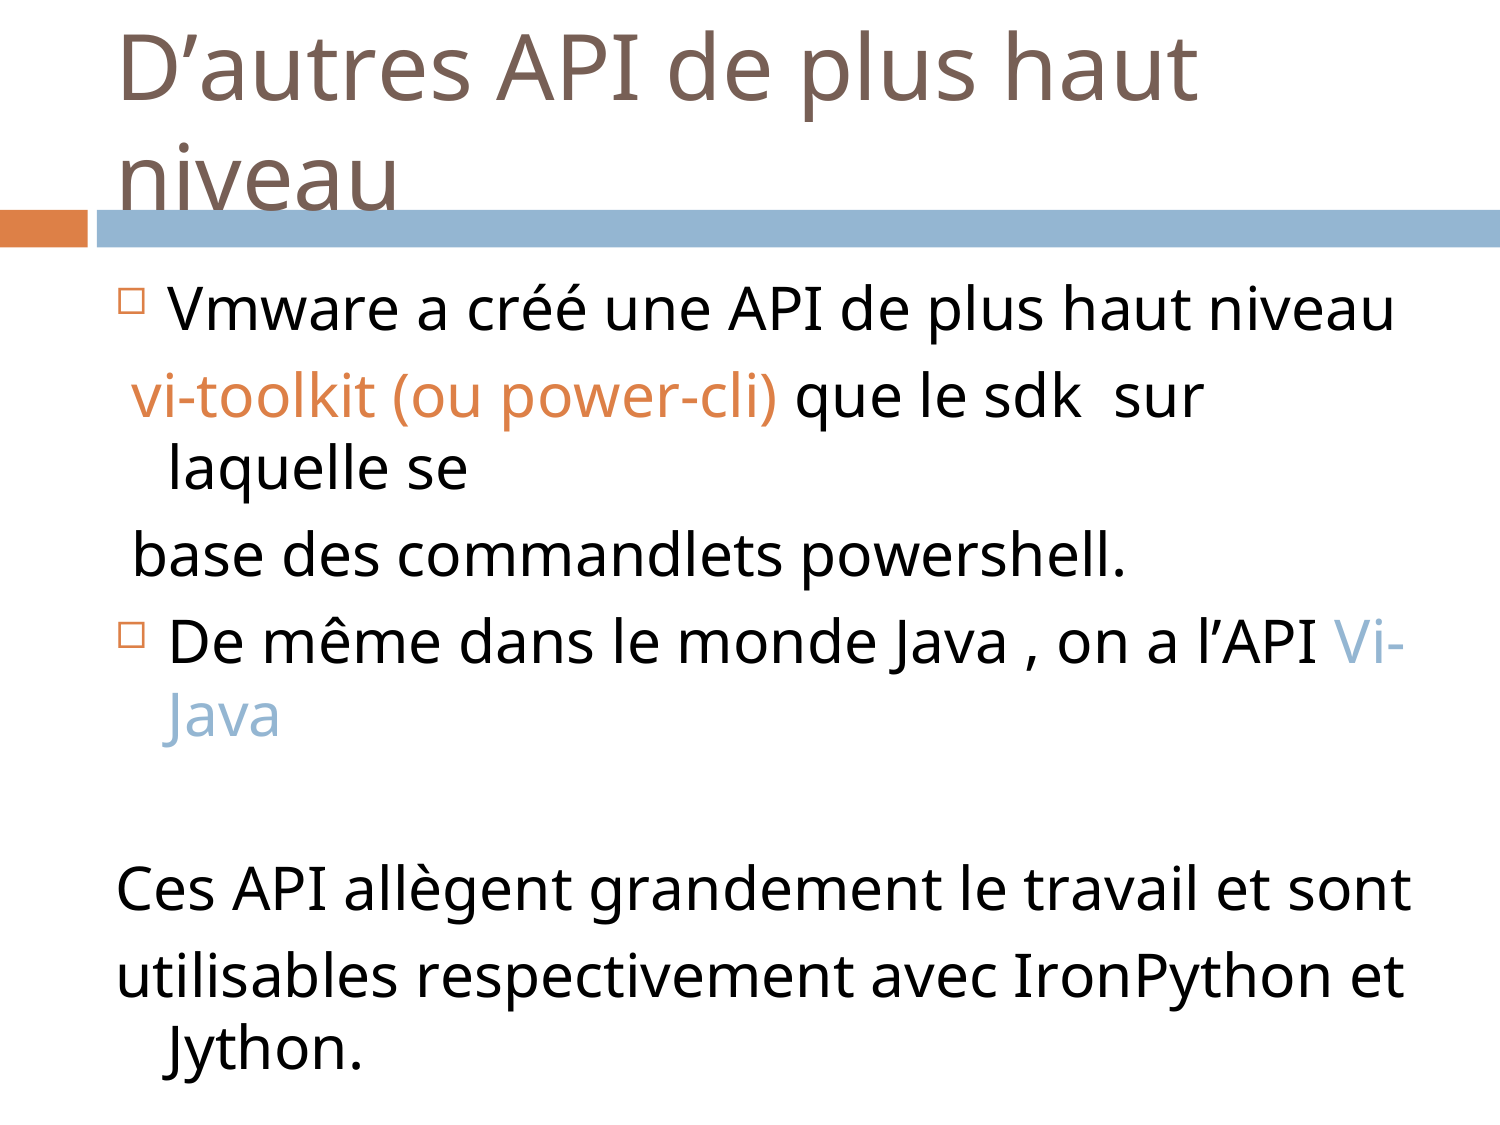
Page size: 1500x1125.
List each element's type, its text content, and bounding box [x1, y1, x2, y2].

title D’autres API de plus haut niveau [100, 37, 1500, 201]
list Vmware a créé une API de plus haut niveau vi-toolkit (ou power-cli) que le sdk sur laquelle se base des commandlets powershell. De même dans le monde Java , on a l’API Vi-Java Ces API allègent grandement le travail et sont utilisables respectivement avec IronPython et Jython. [100, 262, 1438, 1001]
